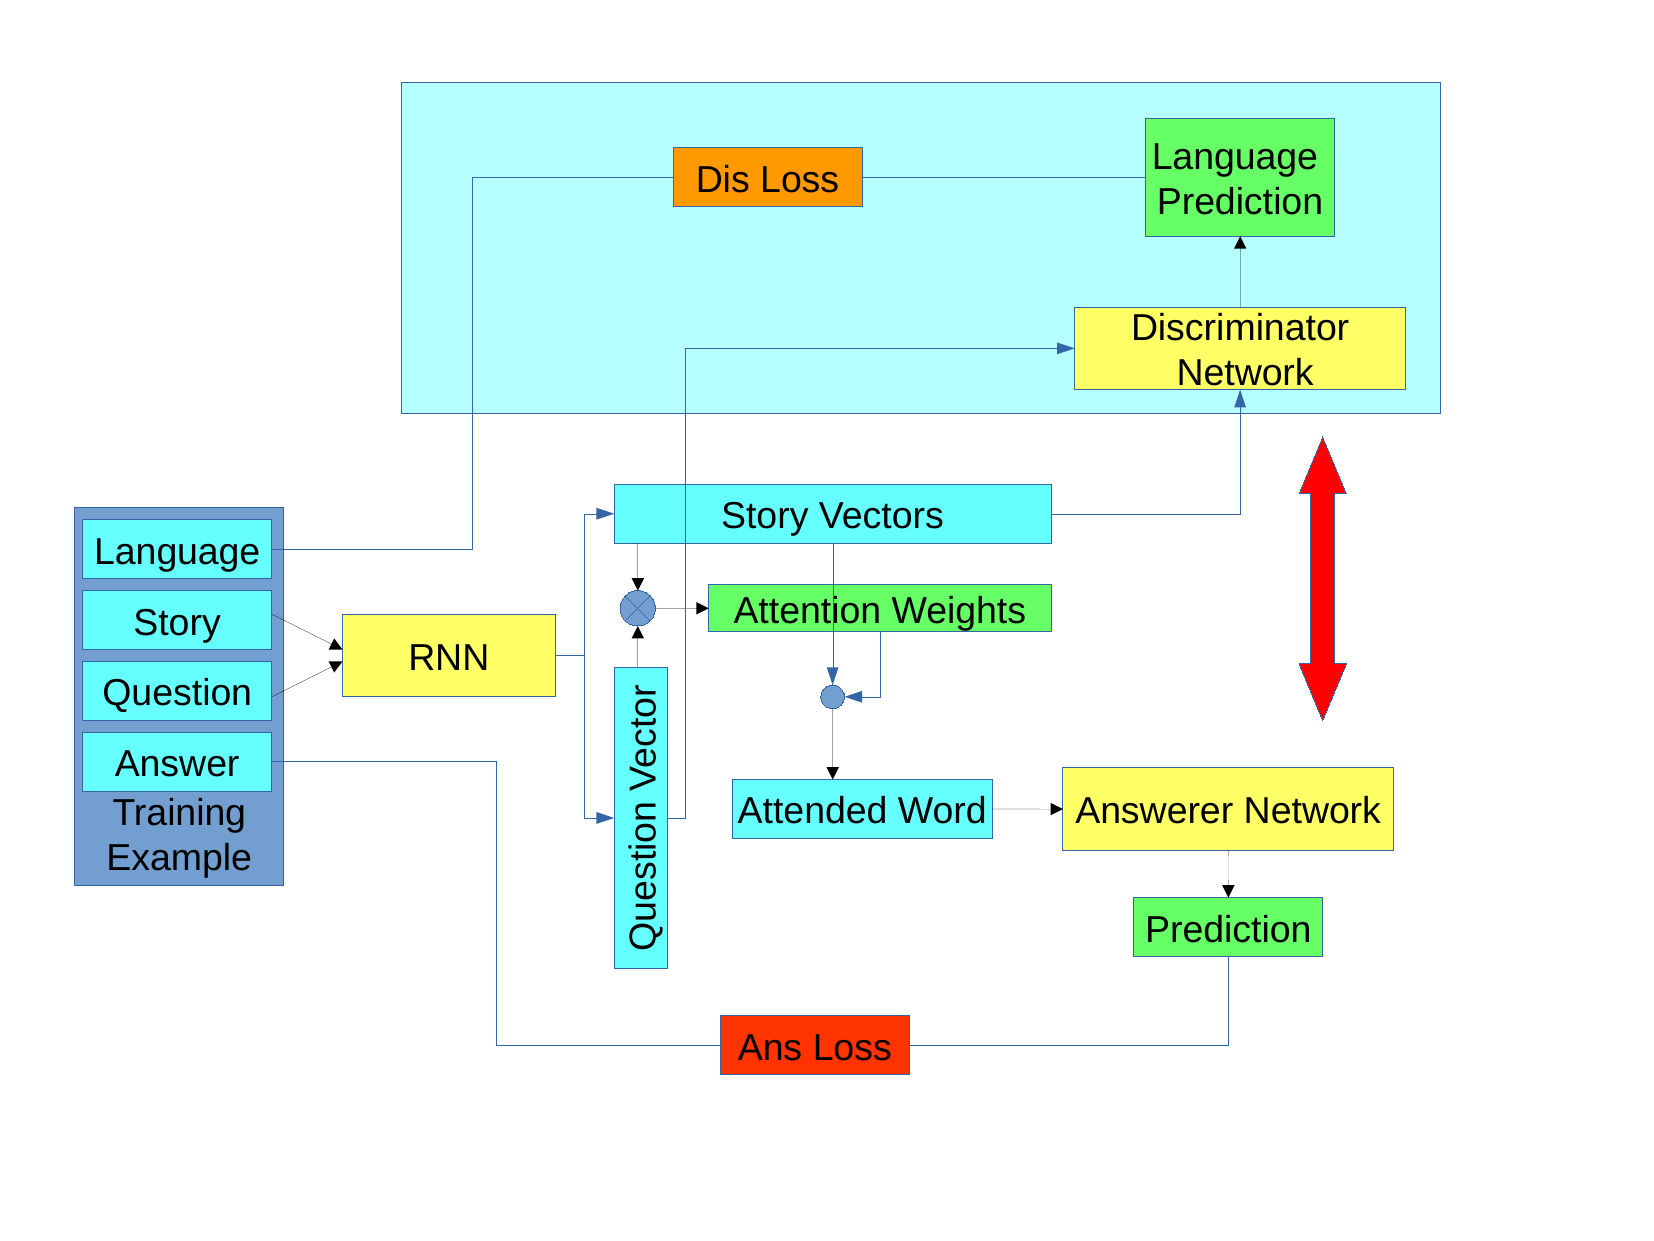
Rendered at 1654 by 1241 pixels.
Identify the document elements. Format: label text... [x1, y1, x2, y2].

text_box Discriminator Network [1074, 307, 1406, 390]
text_box Language [82, 519, 272, 579]
text_box [473, 178, 1240, 414]
text_box [1299, 436, 1347, 721]
text_box [686, 349, 1240, 414]
text_box Question Vector [614, 667, 668, 969]
text_box Ans Loss [720, 1015, 910, 1075]
text_box [820, 685, 845, 709]
text_box [401, 82, 1441, 414]
text_box Answerer Network [1062, 767, 1394, 851]
text_box Attention Weights [708, 584, 833, 632]
text_box Language Prediction [1145, 118, 1335, 237]
text_box Story [82, 590, 272, 650]
text_box Story Vectors [686, 484, 1052, 544]
text_box RNN [342, 614, 556, 697]
text_box Training Example [74, 507, 284, 886]
text_box Question [82, 661, 272, 721]
text_box Dis Loss [673, 147, 863, 207]
text_box Attended Word [732, 779, 993, 839]
text_box Answer [82, 732, 272, 792]
text_box Attention Weights [834, 584, 1052, 632]
text_box Prediction [1133, 897, 1323, 957]
text_box Story Vectors [614, 484, 685, 544]
text_box [620, 590, 656, 626]
